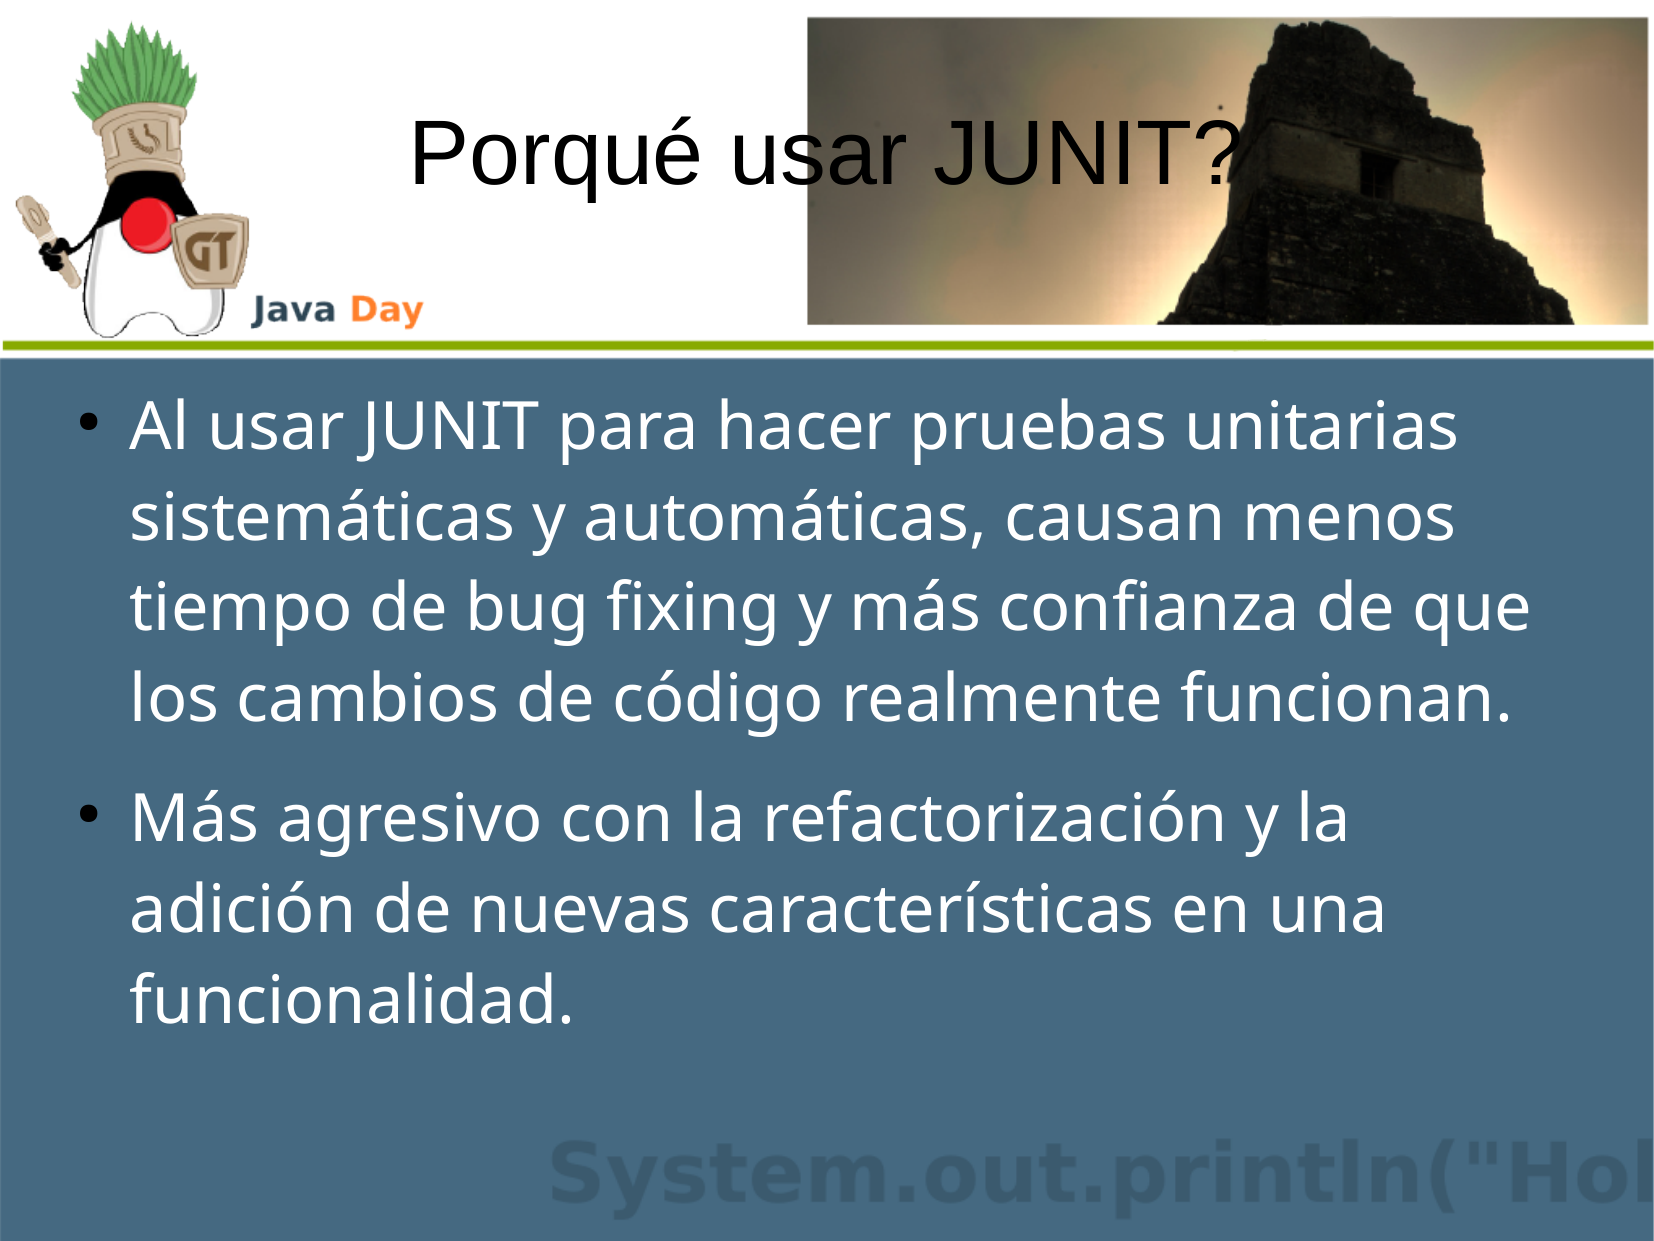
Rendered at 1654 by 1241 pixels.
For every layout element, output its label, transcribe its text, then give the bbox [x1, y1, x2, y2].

list Al usar JUNIT para hacer pruebas unitarias sistemáticas y automáticas, causan menos tiempo de bug fixing y más confianza de que los cambios de código realmente funcionan. Más agresivo con la refactorización y la adición de nuevas características en una funcionalidad. [59, 377, 1548, 1197]
picture [0, 0, 1654, 1241]
title Porqué usar JUNIT? [82, 49, 1571, 257]
